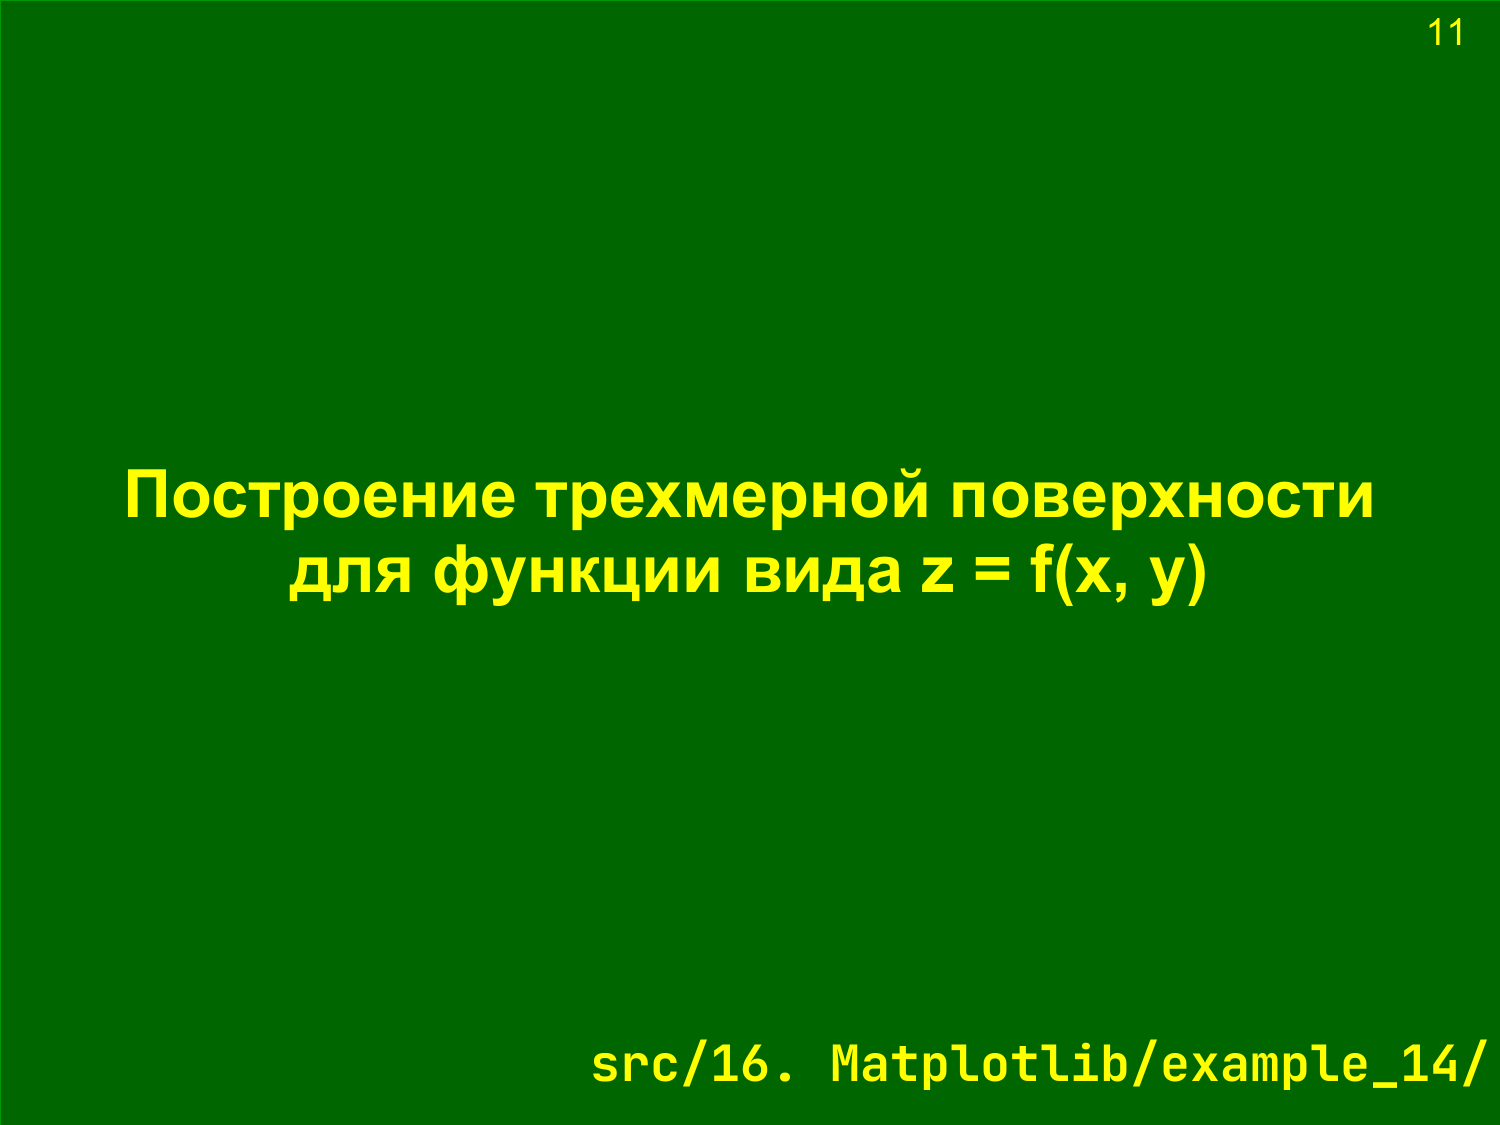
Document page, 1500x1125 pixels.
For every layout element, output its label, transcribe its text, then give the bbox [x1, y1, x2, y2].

title Построение трехмерной поверхности для функции вида z = f(x, y) [75, 419, 1426, 645]
title src/16. Matplotlib/example_14/ [59, 1021, 1490, 1106]
